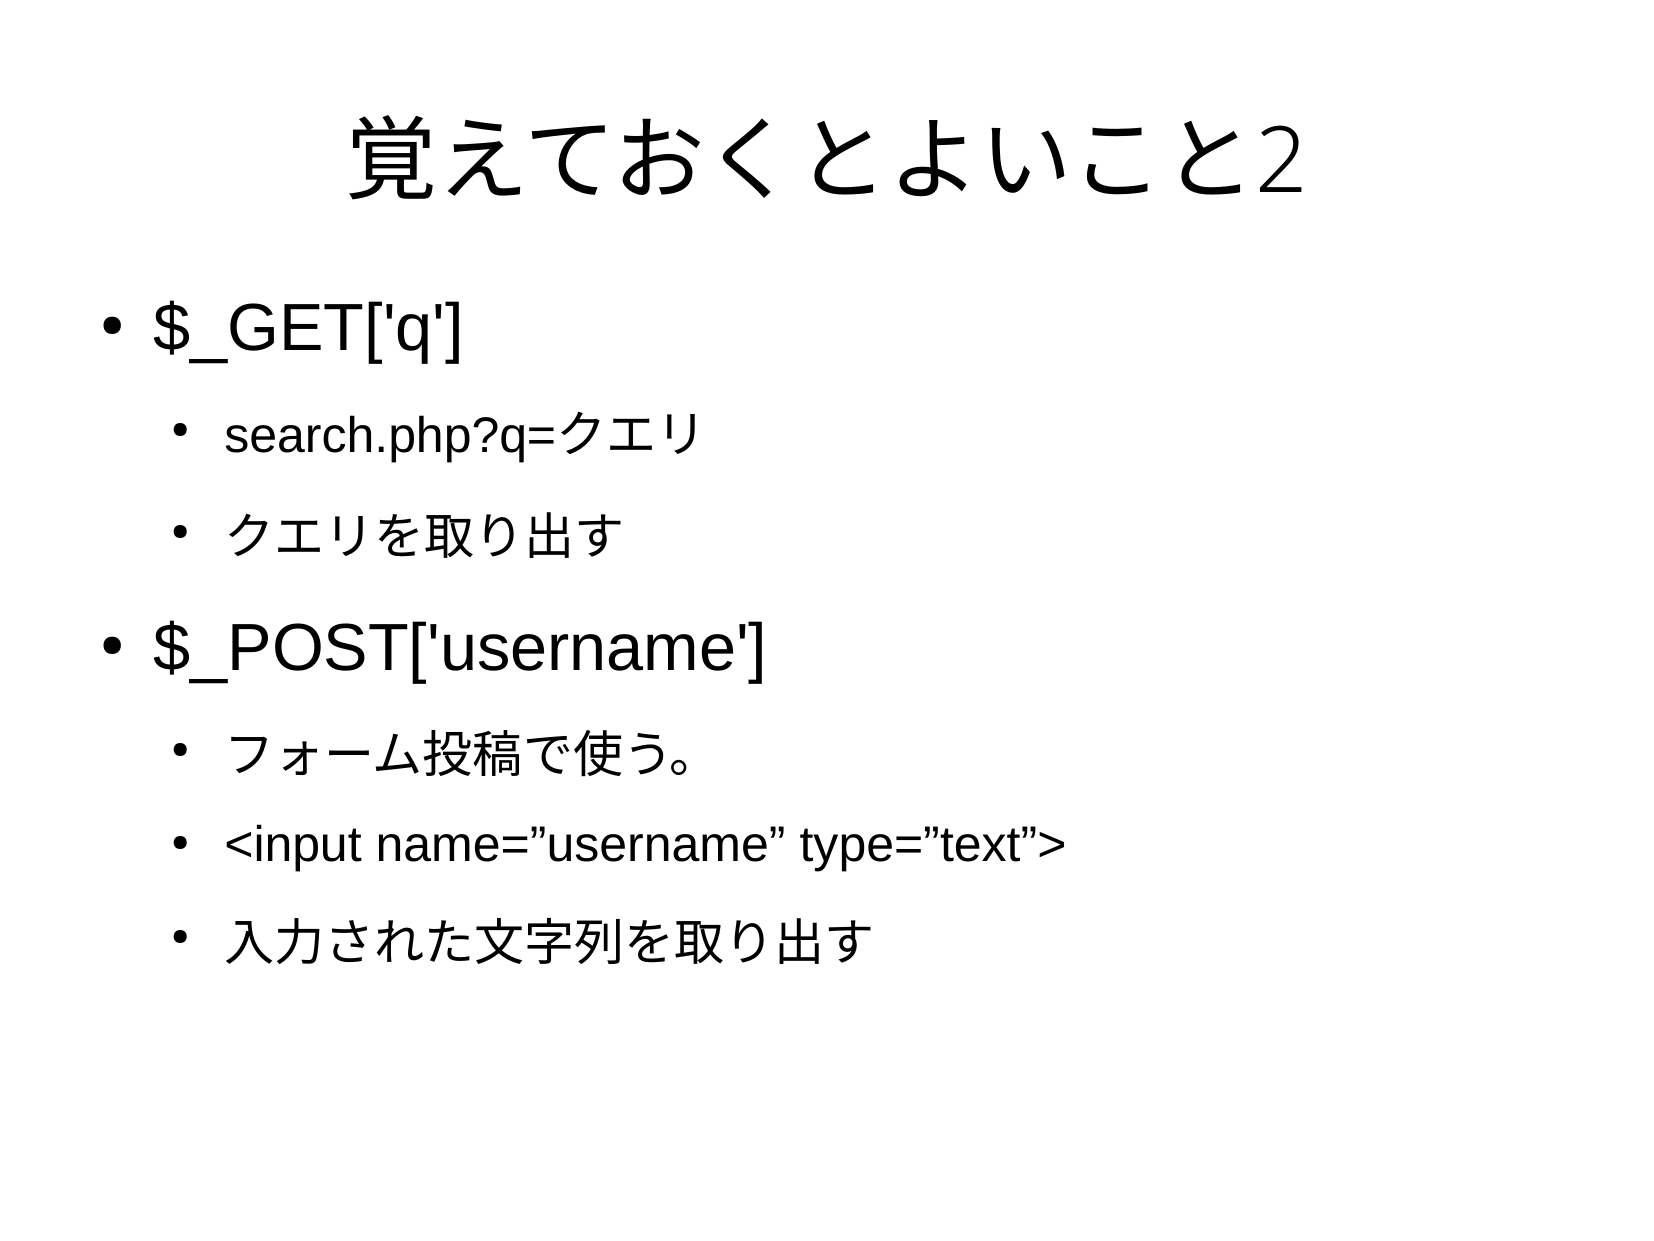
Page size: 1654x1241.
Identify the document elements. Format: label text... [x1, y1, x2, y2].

list $_GET['q'] search.php?q=クエリ クエリを取り出す $_POST['username'] フォーム投稿で使う。 <input name=”username” type=”text”> 入力された文字列を取り出す [82, 290, 1571, 1109]
title 覚えておくとよいこと2 [82, 49, 1571, 257]
